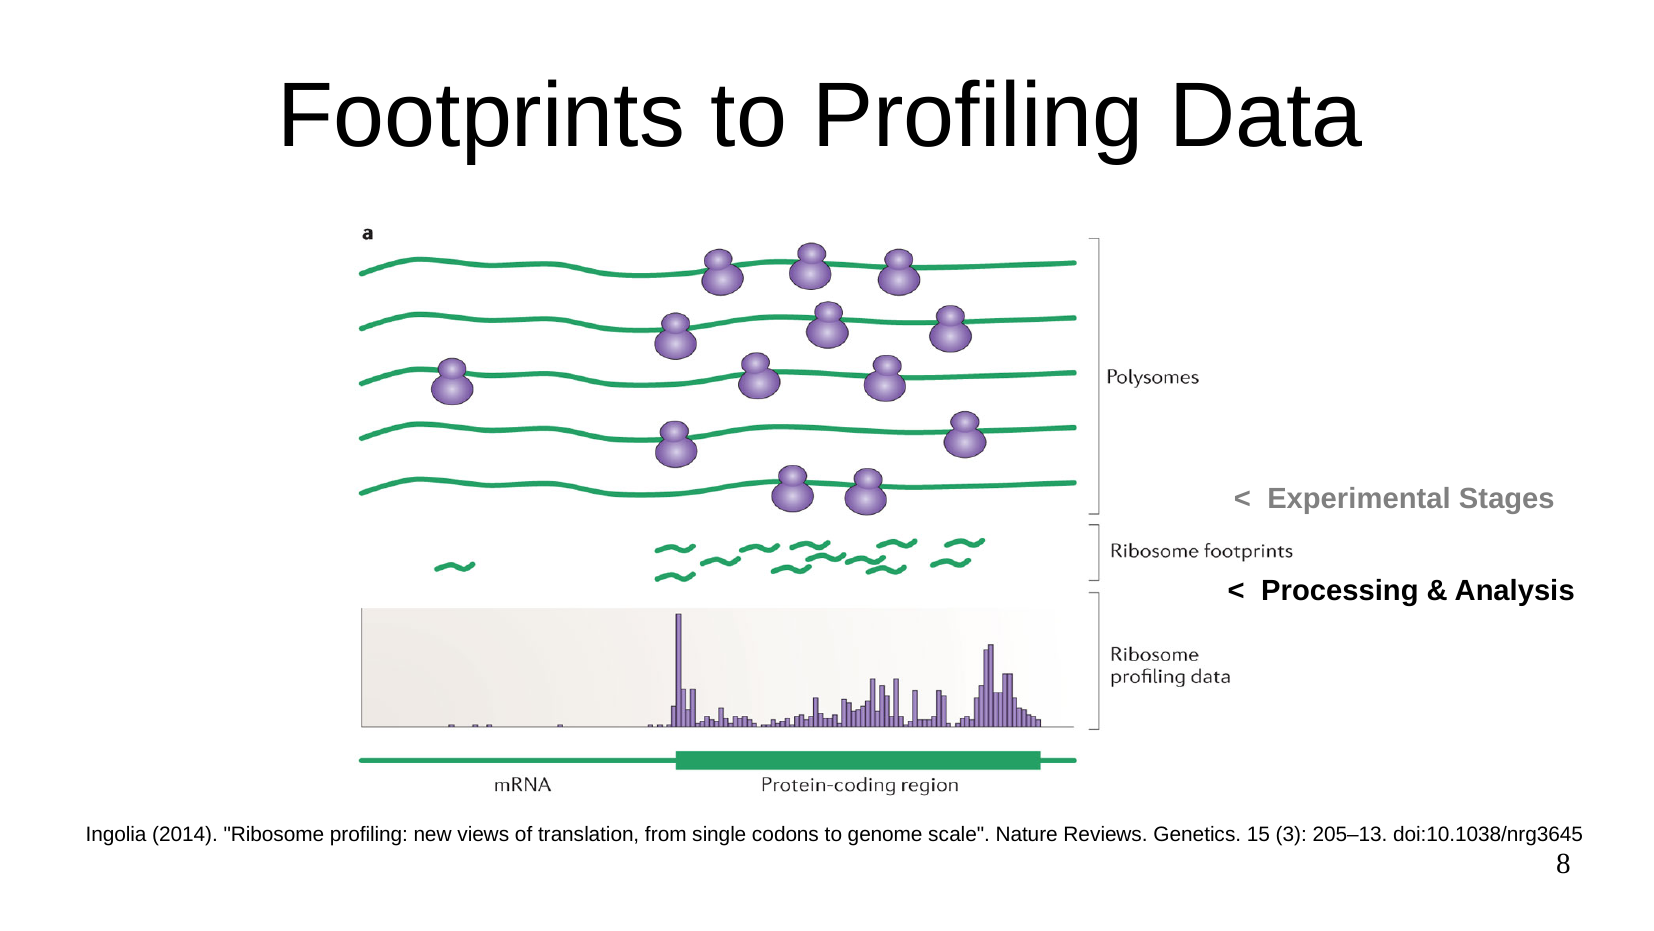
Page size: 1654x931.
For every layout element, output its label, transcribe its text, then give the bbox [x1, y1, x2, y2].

text_box Ingolia (2014). "Ribosome profiling: new views of translation, from single codons to genome scale". Nature Reviews. Genetics. 15 (3): 205–13. doi:10.1038/nrg3645 [70, 814, 1607, 863]
text_box < Processing & Analysis [1204, 566, 1595, 615]
title Footprints to Profiling Data [35, 12, 1607, 218]
text_box < Experimental Stages [1210, 474, 1577, 532]
picture [354, 224, 1300, 814]
